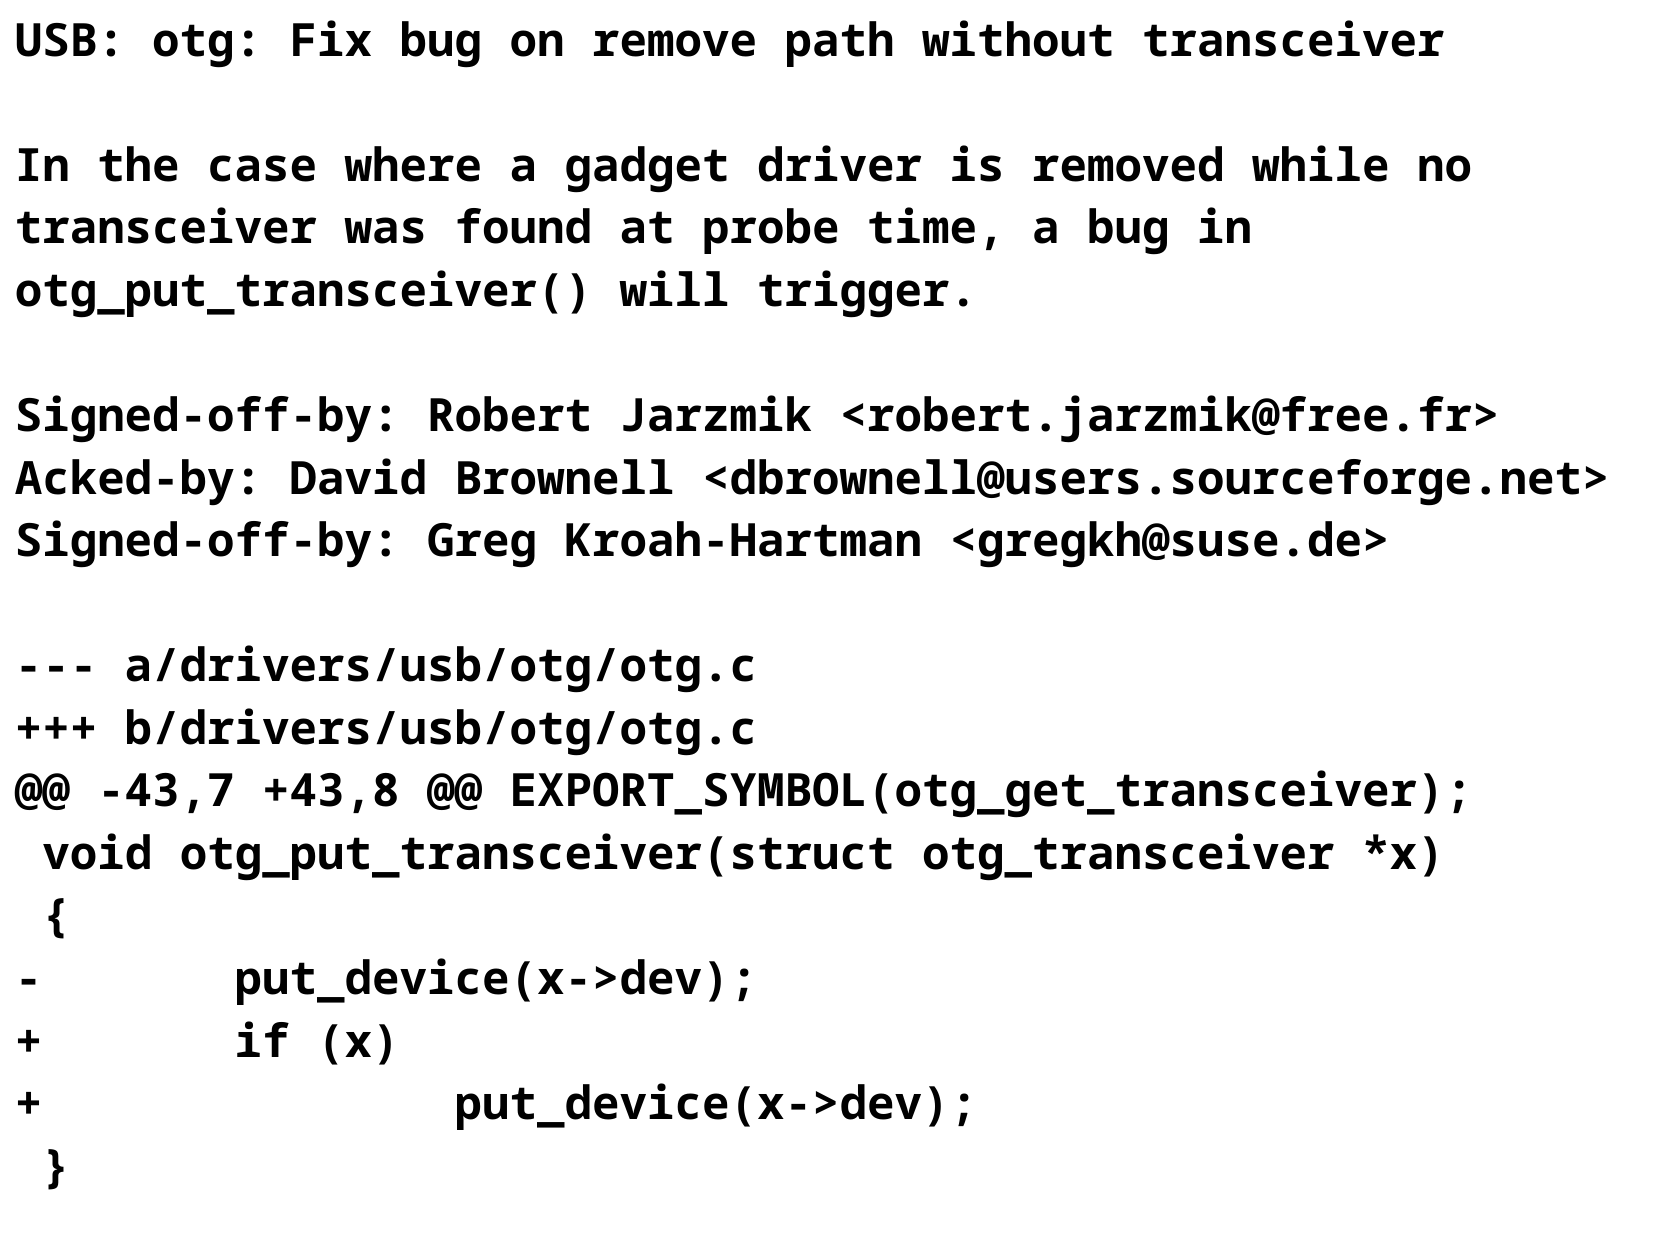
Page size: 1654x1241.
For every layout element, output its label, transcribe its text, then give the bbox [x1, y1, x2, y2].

text_box USB: otg: Fix bug on remove path without transceiver In the case where a gadget driver is removed while no transceiver was found at probe time, a bug in otg_put_transceiver() will trigger. Signed-off-by: Robert Jarzmik <robert.jarzmik@free.fr> Acked-by: David Brownell <dbrownell@users.sourceforge.net> Signed-off-by: Greg Kroah-Hartman <gregkh@suse.de> --- a/drivers/usb/otg/otg.c +++ b/drivers/usb/otg/otg.c @@ -43,7 +43,8 @@ EXPORT_SYMBOL(otg_get_transceiver); void otg_put_transceiver(struct otg_transceiver *x) { - put_device(x->dev); + if (x) + put_device(x->dev); } [0, 0, 1654, 1027]
